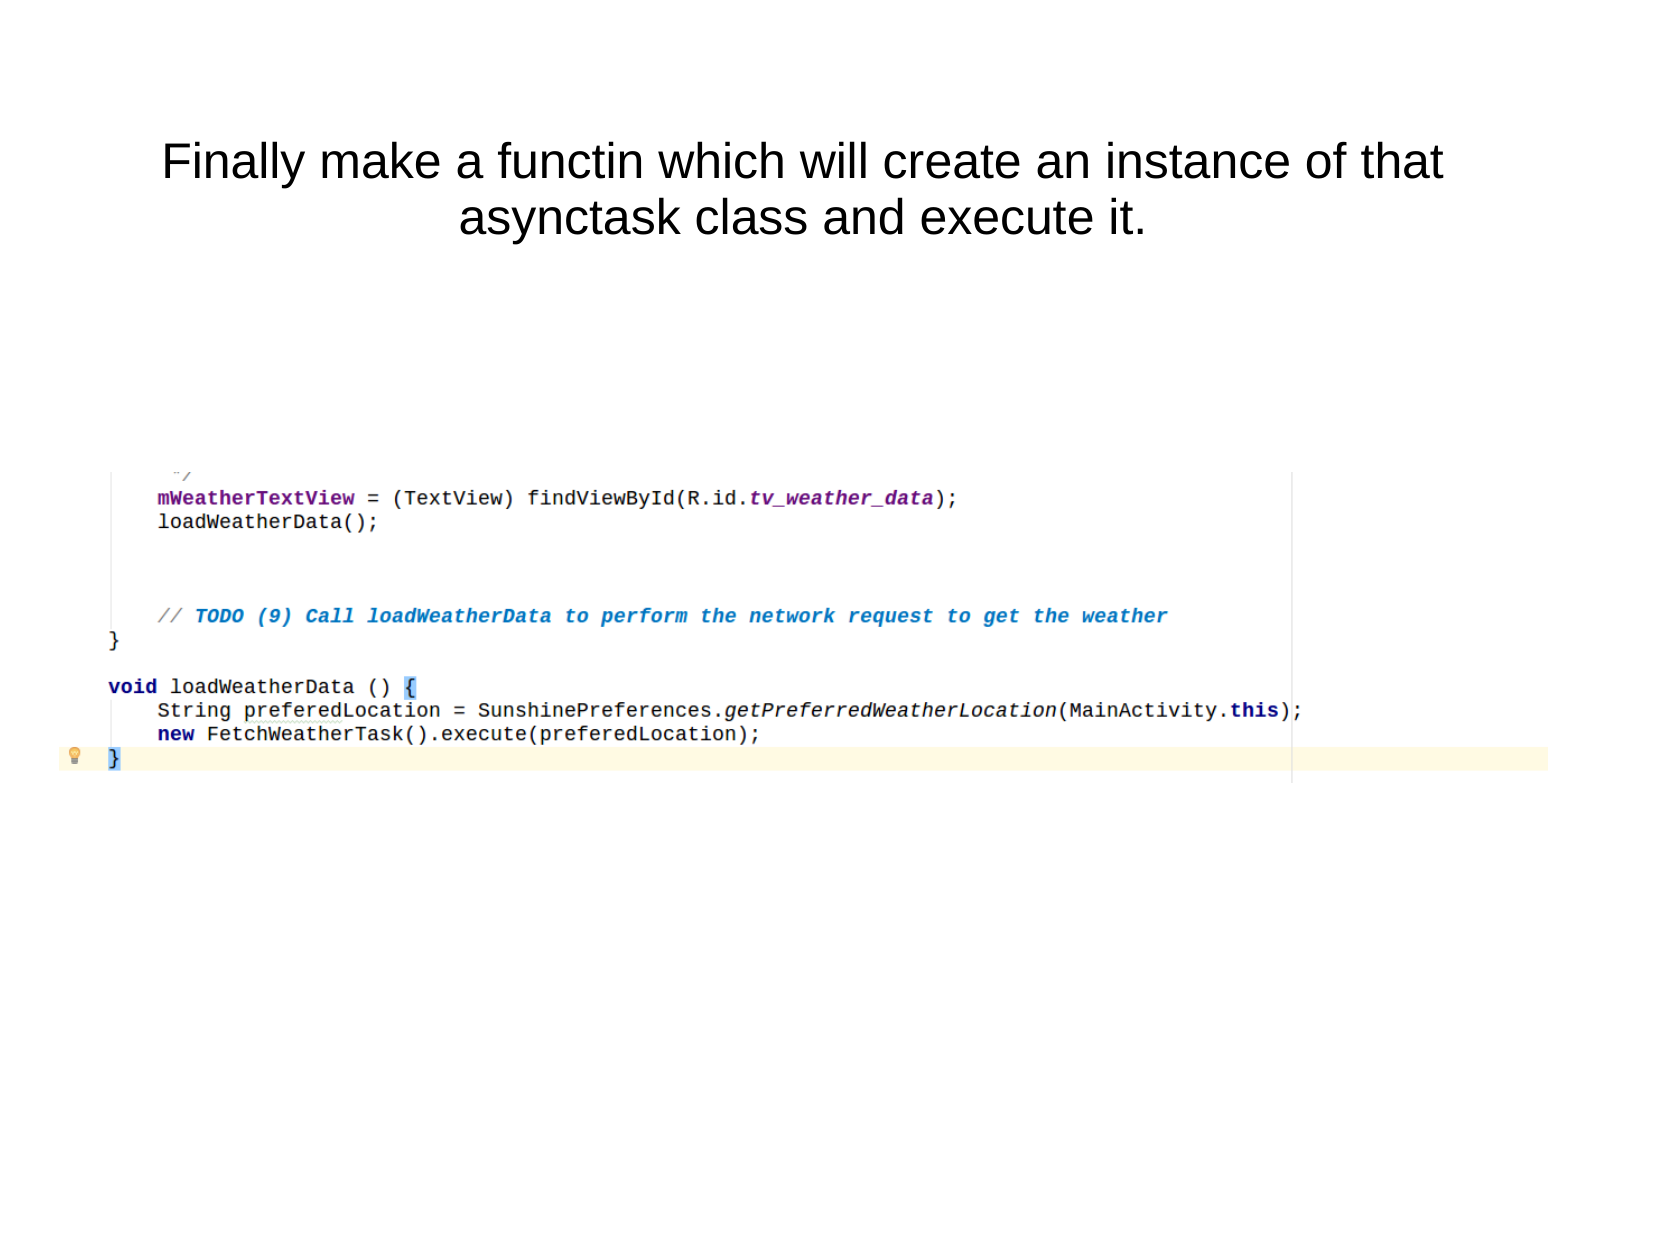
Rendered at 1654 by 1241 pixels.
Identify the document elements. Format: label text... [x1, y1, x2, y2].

picture [59, 472, 1548, 783]
title Finally make a functin which will create an instance of that asynctask class and execute it. [59, 85, 1548, 293]
